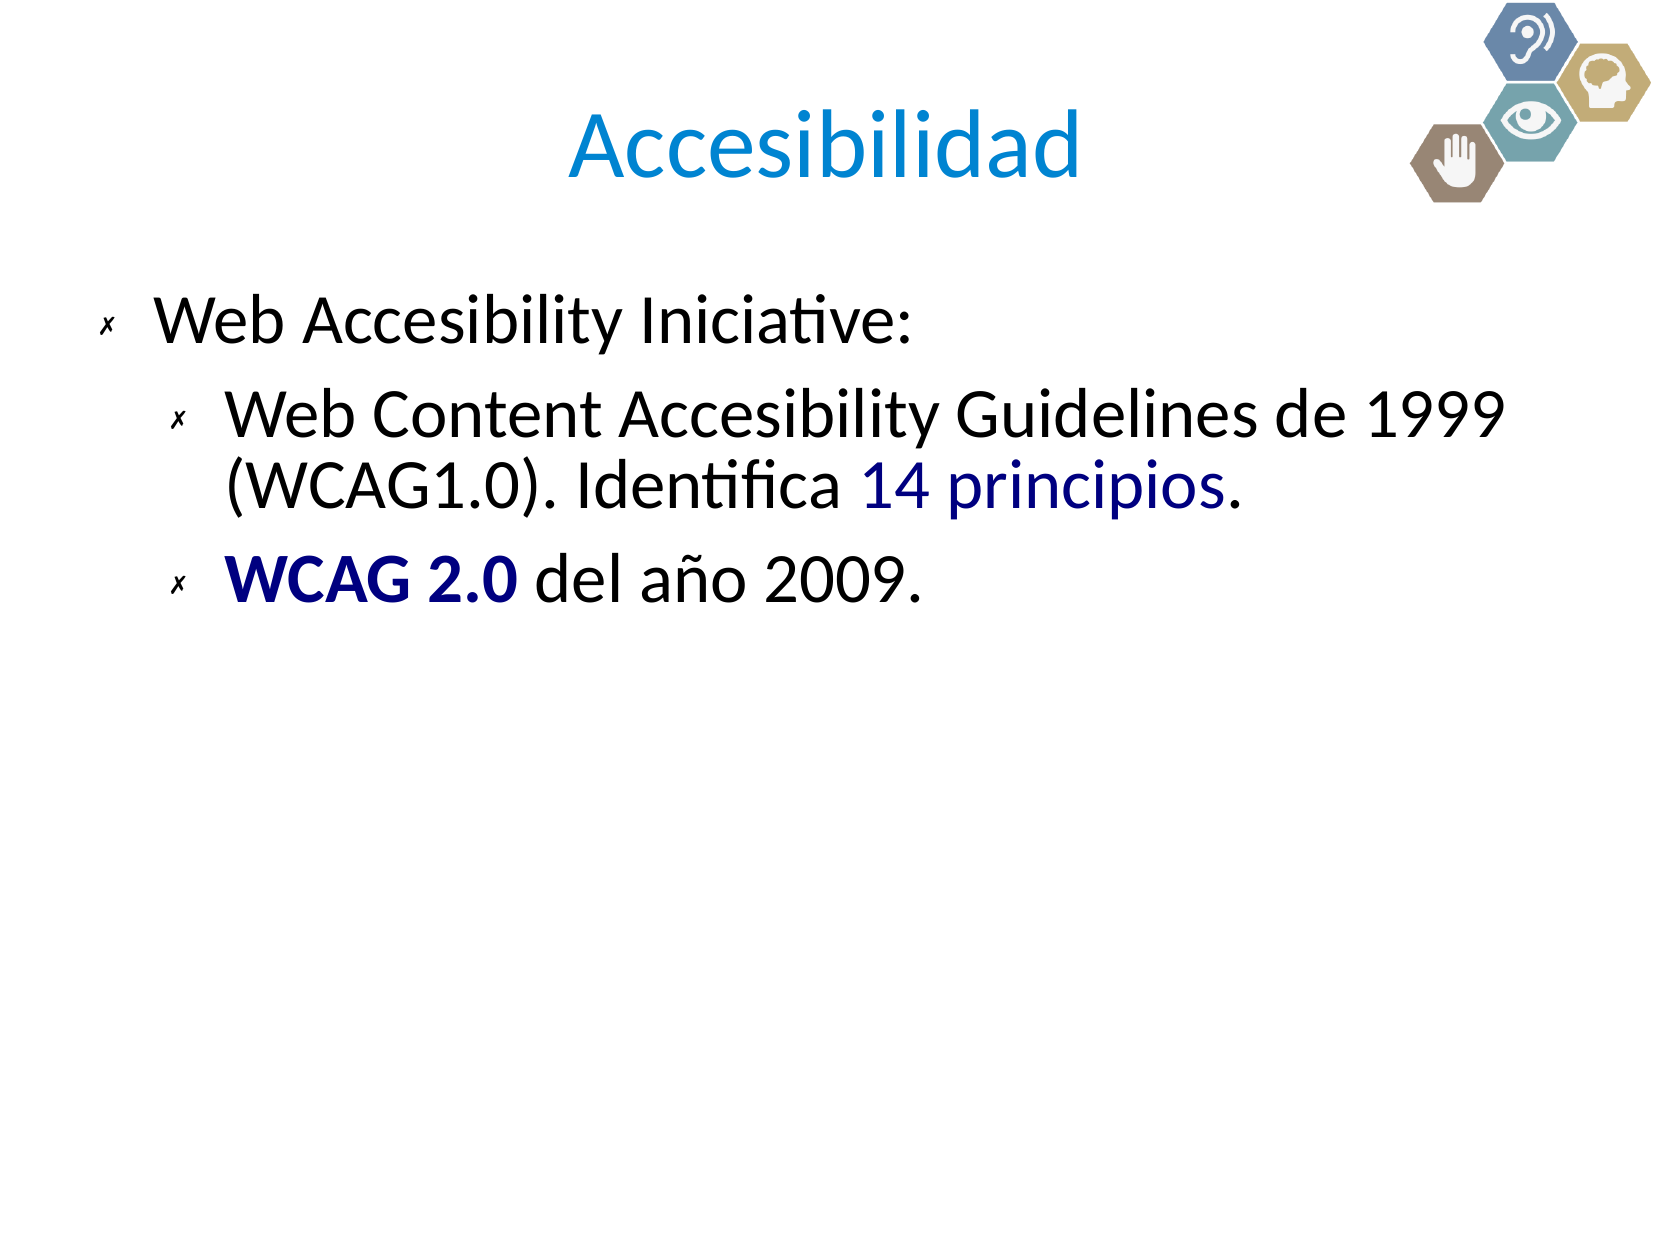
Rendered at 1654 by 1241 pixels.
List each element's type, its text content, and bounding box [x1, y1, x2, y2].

title Accesibilidad [82, 49, 1571, 257]
list Web Accesibility Iniciative: Web Content Accesibility Guidelines de 1999 (WCAG1.0). Identifica 14 principios. WCAG 2.0 del año 2009. [82, 290, 1538, 1150]
picture [1405, 0, 1654, 206]
